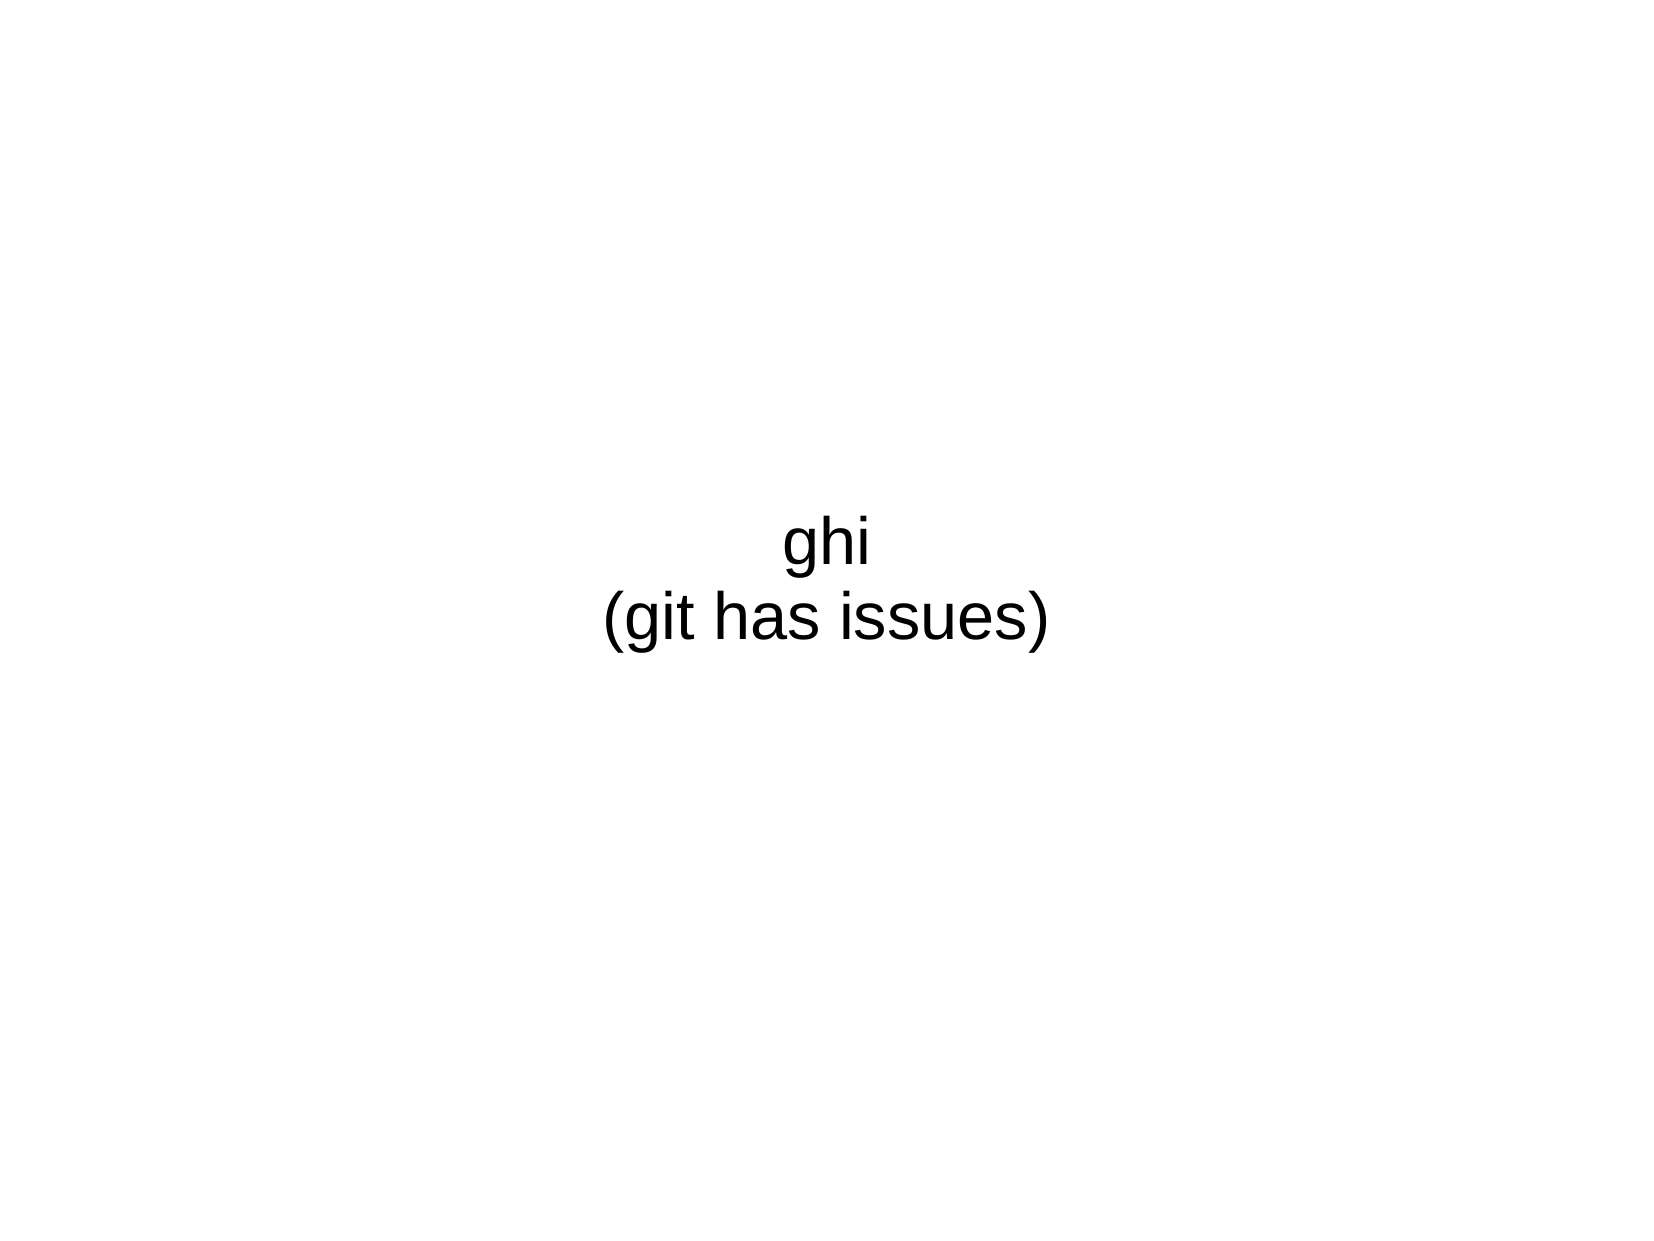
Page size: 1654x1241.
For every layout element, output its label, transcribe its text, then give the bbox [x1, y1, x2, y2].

subtitle ghi (git has issues) [82, 49, 1571, 1109]
